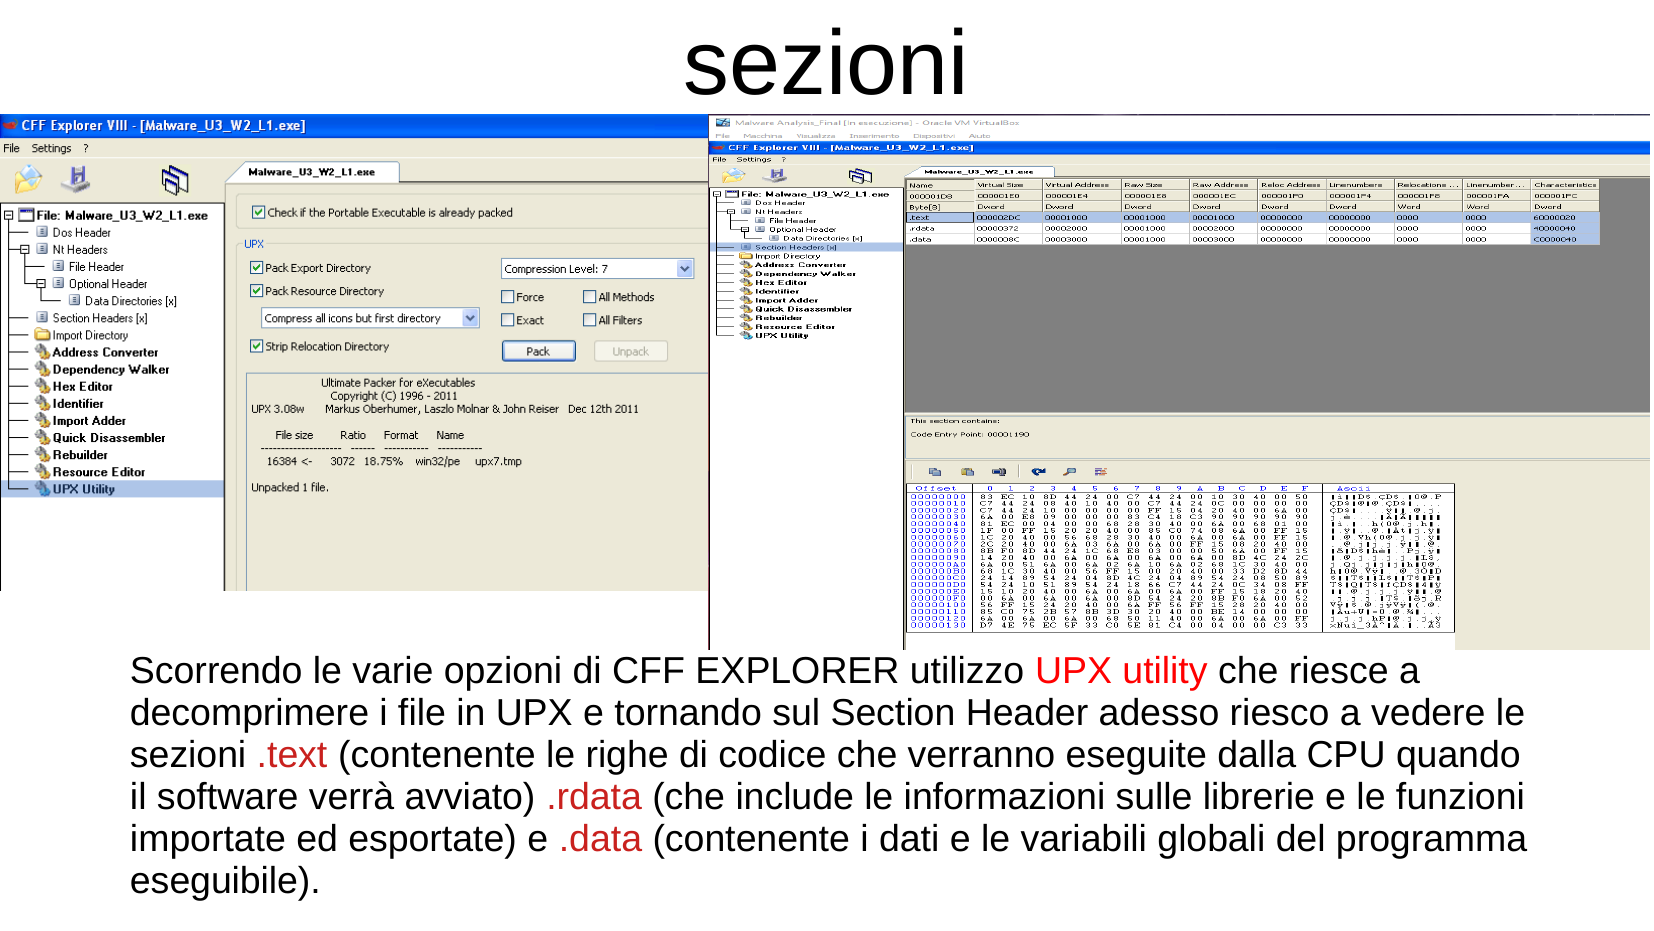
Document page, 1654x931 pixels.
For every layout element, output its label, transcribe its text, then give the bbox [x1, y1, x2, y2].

title sezioni [82, 11, 1571, 114]
picture [0, 114, 1650, 650]
list Scorrendo le varie opzioni di CFF EXPLORER utilizzo UPX utility che riesce a decomprimere i file in UPX e tornando sul Section Header adesso riesco a vedere le sezioni .text (contenente le righe di codice che verranno eseguite dalla CPU quando il software verrà avviato) .rdata (che include le informazioni sulle librerie e le funzioni importate ed esportate) e .data (contenente i dati e le variabili globali del programma eseguibile). [59, 649, 1548, 916]
